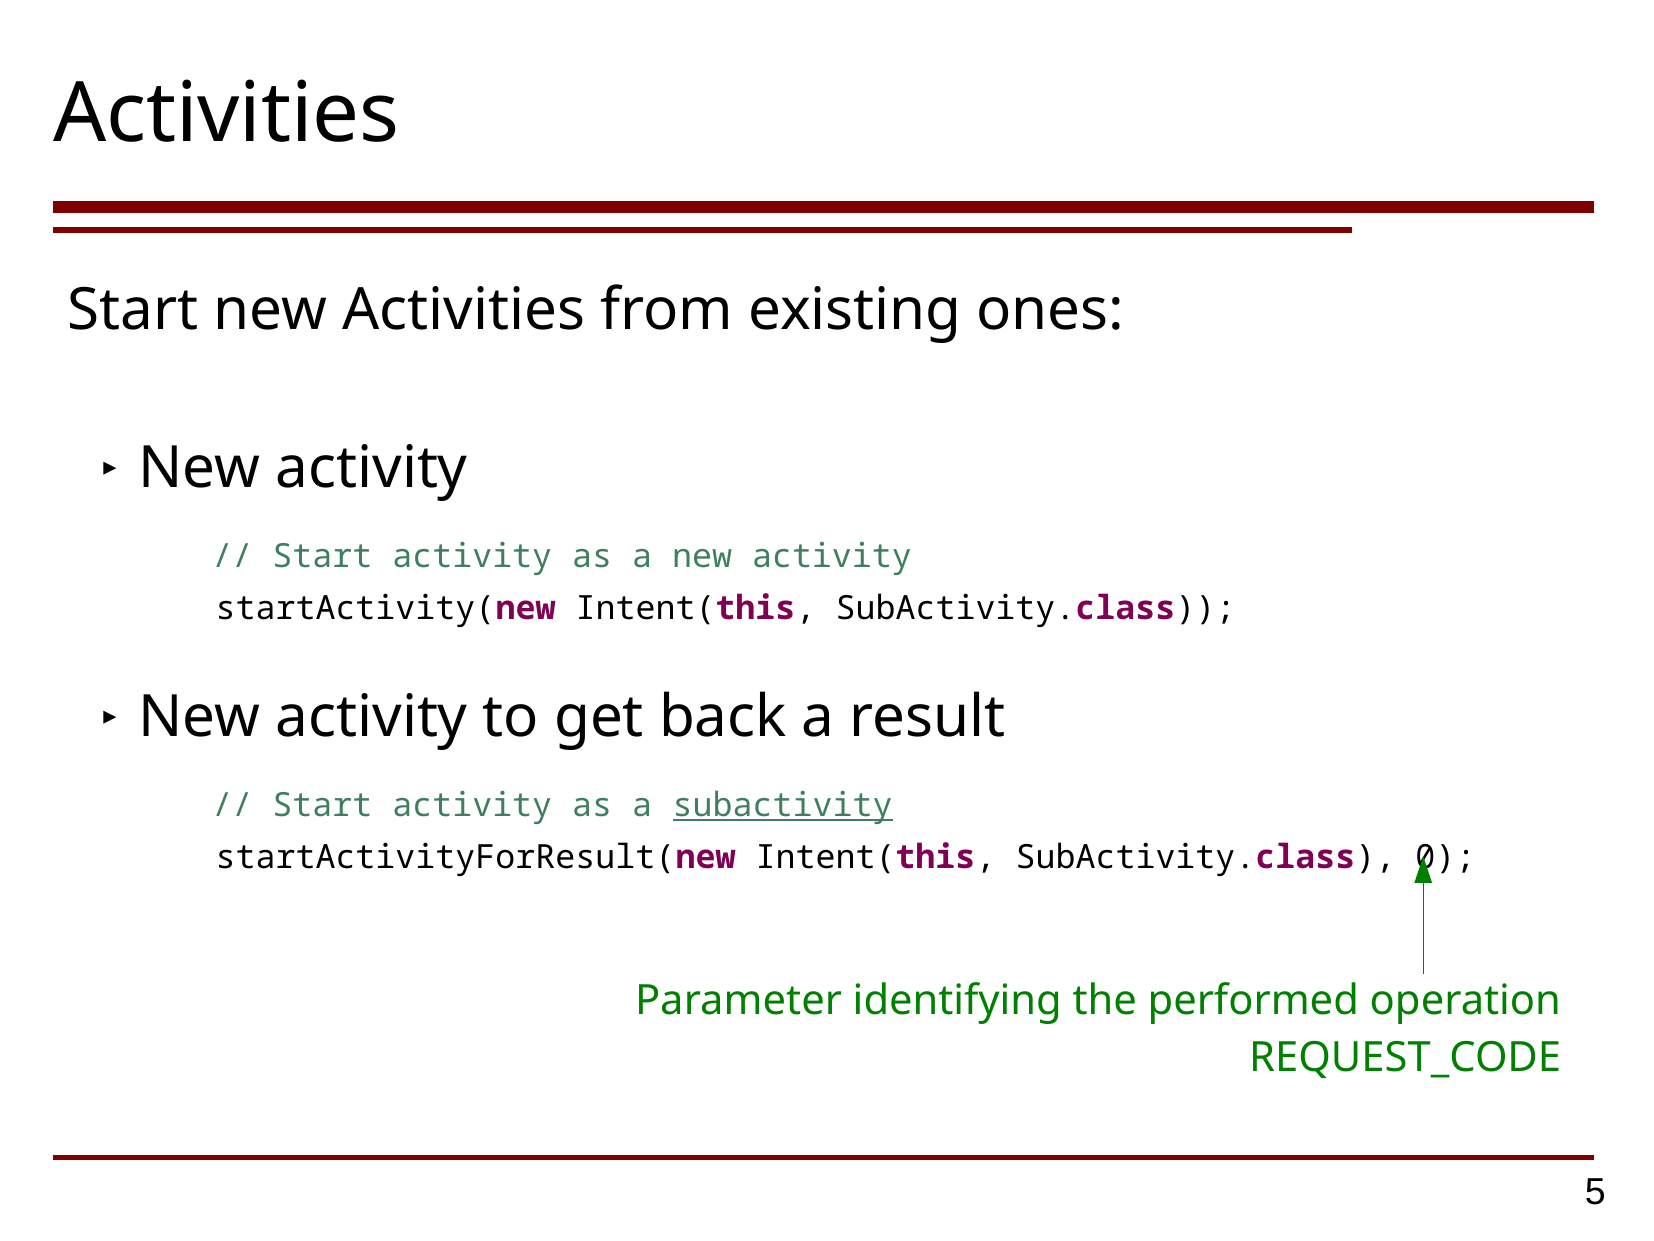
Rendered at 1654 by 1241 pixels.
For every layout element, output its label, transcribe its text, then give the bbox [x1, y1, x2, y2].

text_box <número> [35, 1163, 1654, 1221]
subtitle Activities [53, 48, 1542, 172]
text_box Start new Activities from existing ones: New activity // Start activity as a new activity startActivity(new Intent(this, SubActivity.class)); New activity to get back a result // Start activity as a subactivity startActivityForResult(new Intent(this, SubActivity.class), 0); [53, 259, 1490, 868]
text_box Parameter identifying the performed operation REQUEST_CODE [620, 962, 1501, 1090]
